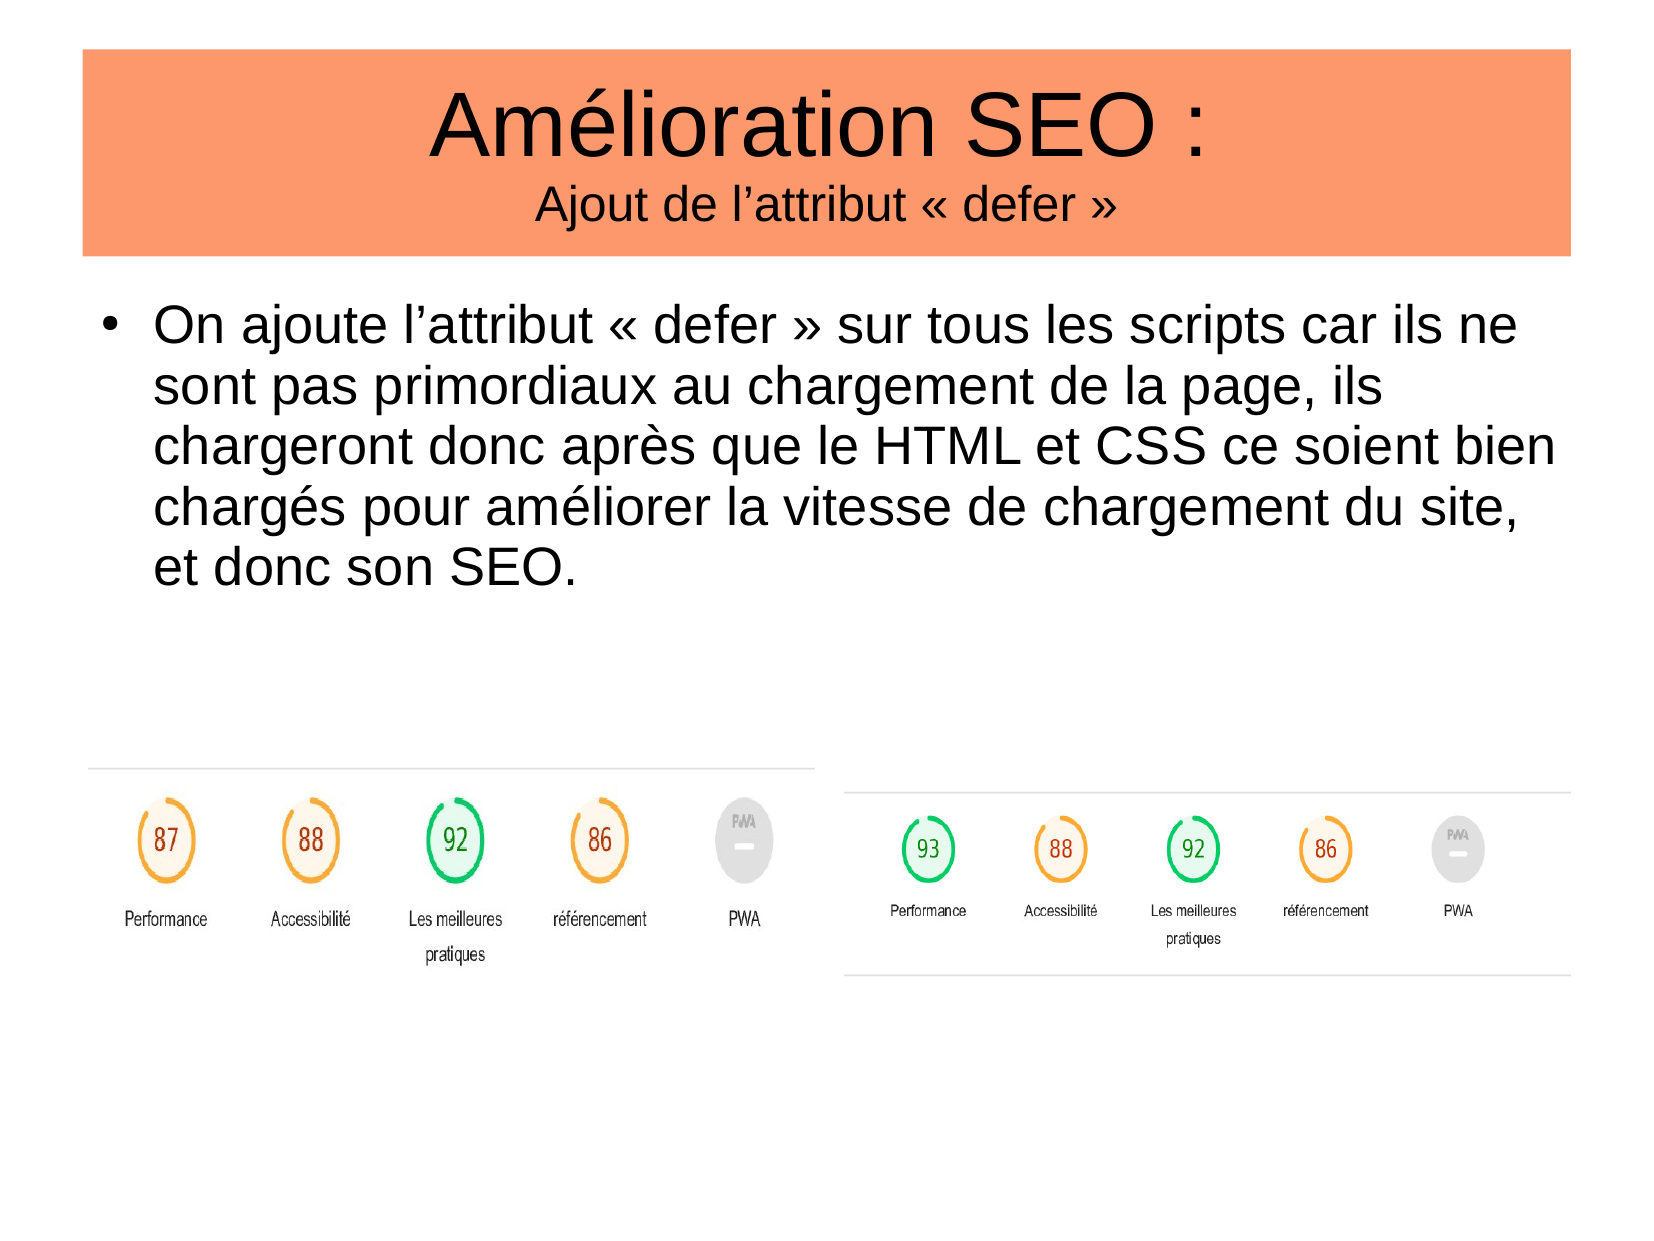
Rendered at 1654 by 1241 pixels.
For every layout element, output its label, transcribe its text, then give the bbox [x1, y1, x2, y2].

picture [844, 791, 1571, 998]
title Amélioration SEO : Ajout de l’attribut « defer » [82, 49, 1571, 257]
list On ajoute l’attribut « defer » sur tous les scripts car ils ne sont pas primordiaux au chargement de la page, ils chargeront donc après que le HTML et CSS ce soient bien chargés pour améliorer la vitesse de chargement du site, et donc son SEO. [82, 294, 1571, 686]
picture [88, 767, 815, 988]
